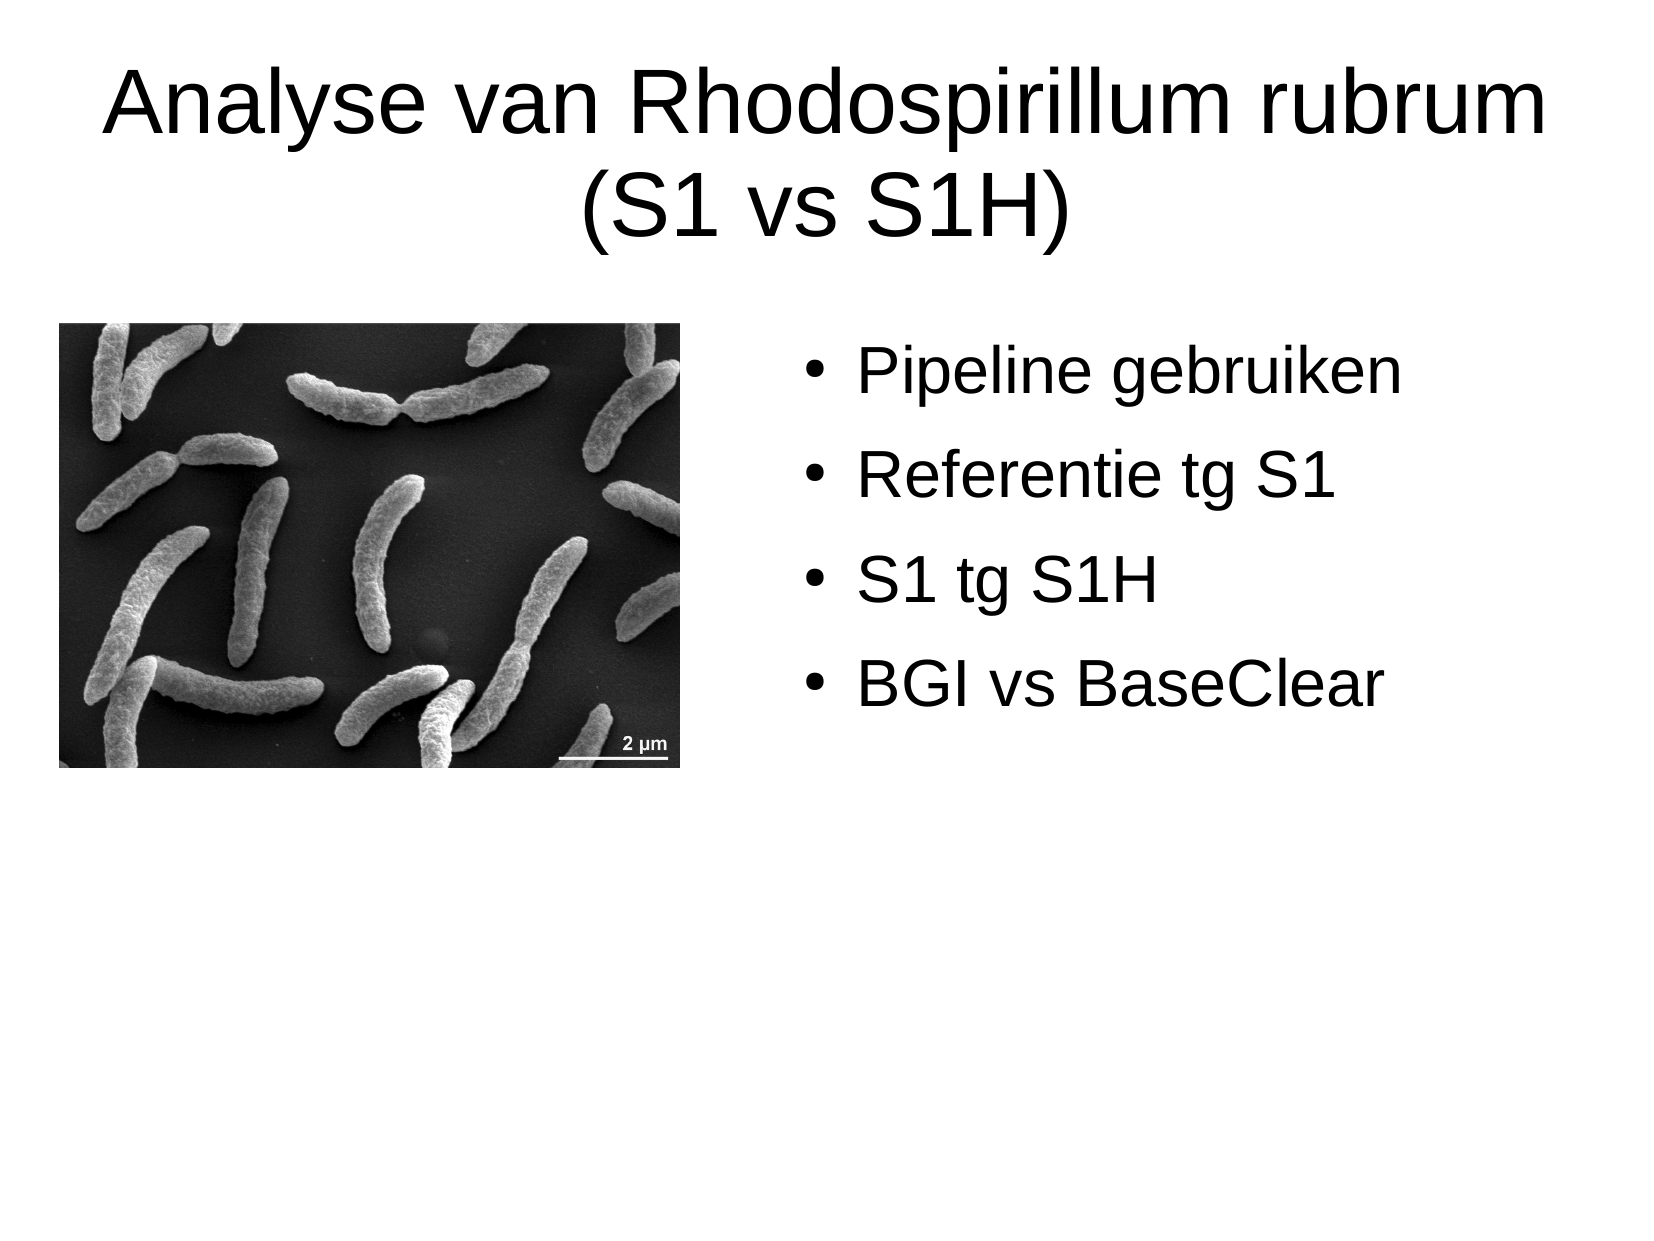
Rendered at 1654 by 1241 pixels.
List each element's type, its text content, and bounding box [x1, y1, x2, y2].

list Pipeline gebruiken Referentie tg S1 S1 tg S1H BGI vs BaseClear [785, 333, 1595, 1152]
picture [59, 323, 680, 768]
title Analyse van Rhodospirillum rubrum (S1 vs S1H) [82, 50, 1571, 256]
